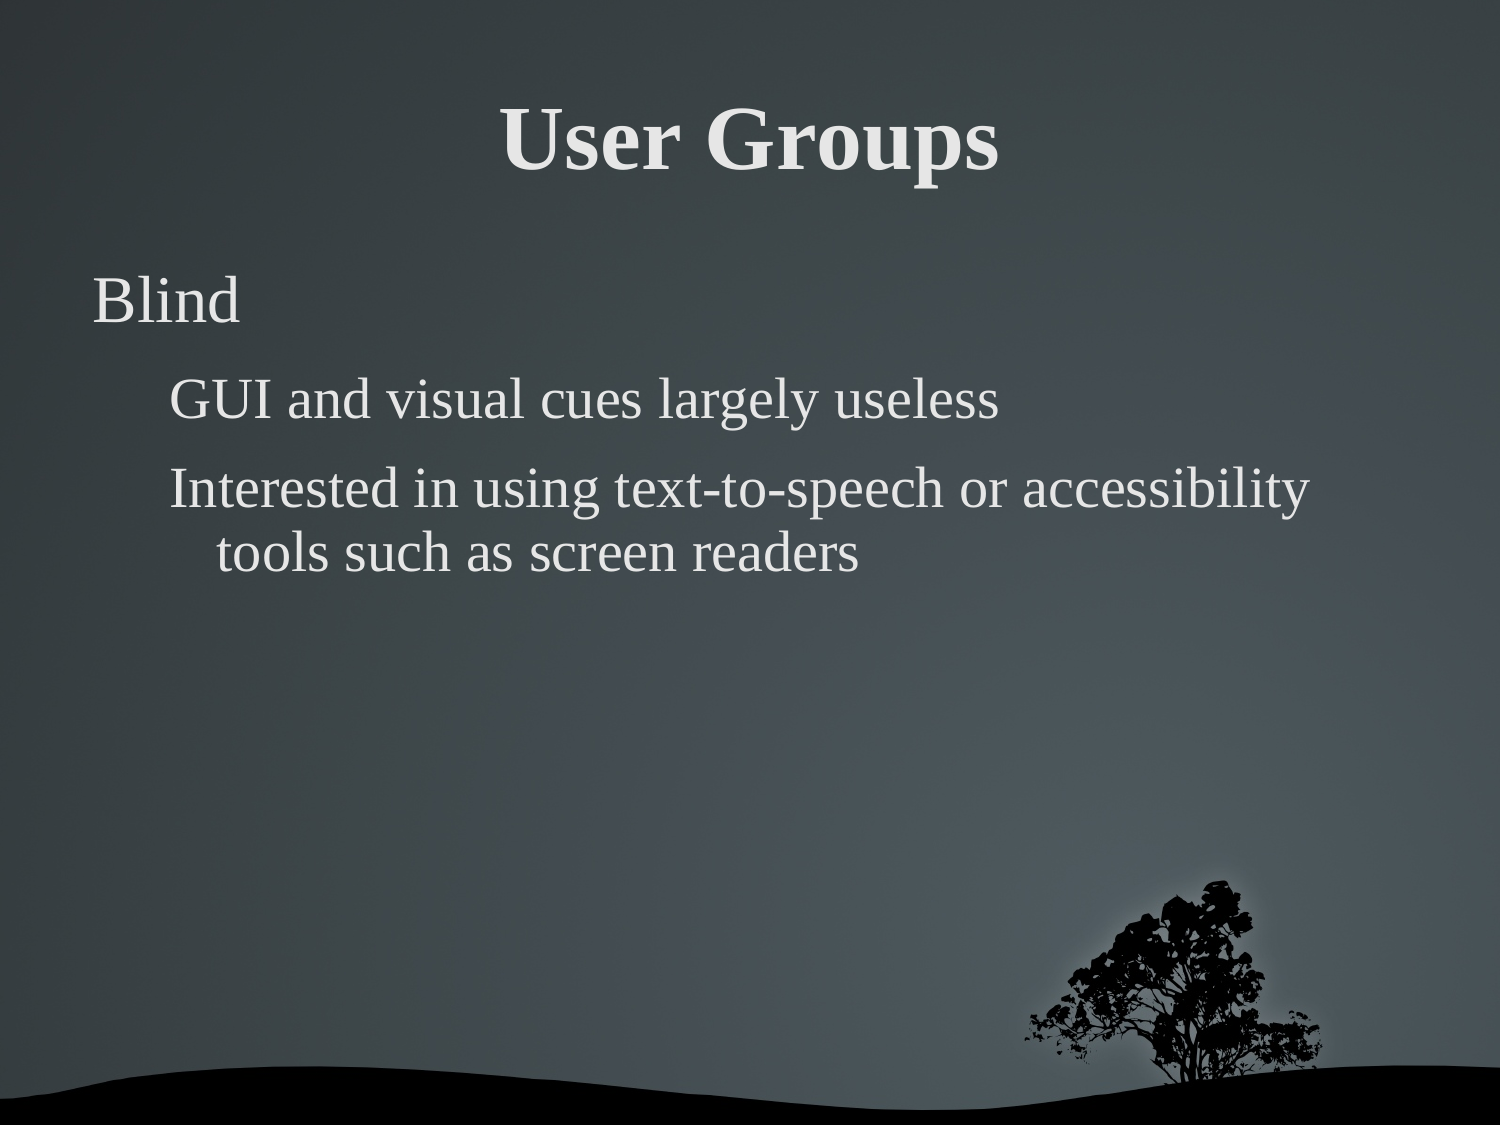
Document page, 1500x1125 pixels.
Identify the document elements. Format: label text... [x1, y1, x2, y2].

title User Groups [75, 37, 1425, 241]
picture [0, 0, 1500, 1125]
list Blind GUI and visual cues largely useless Interested in using text-to-speech or accessibility tools such as screen readers [75, 263, 1425, 1006]
